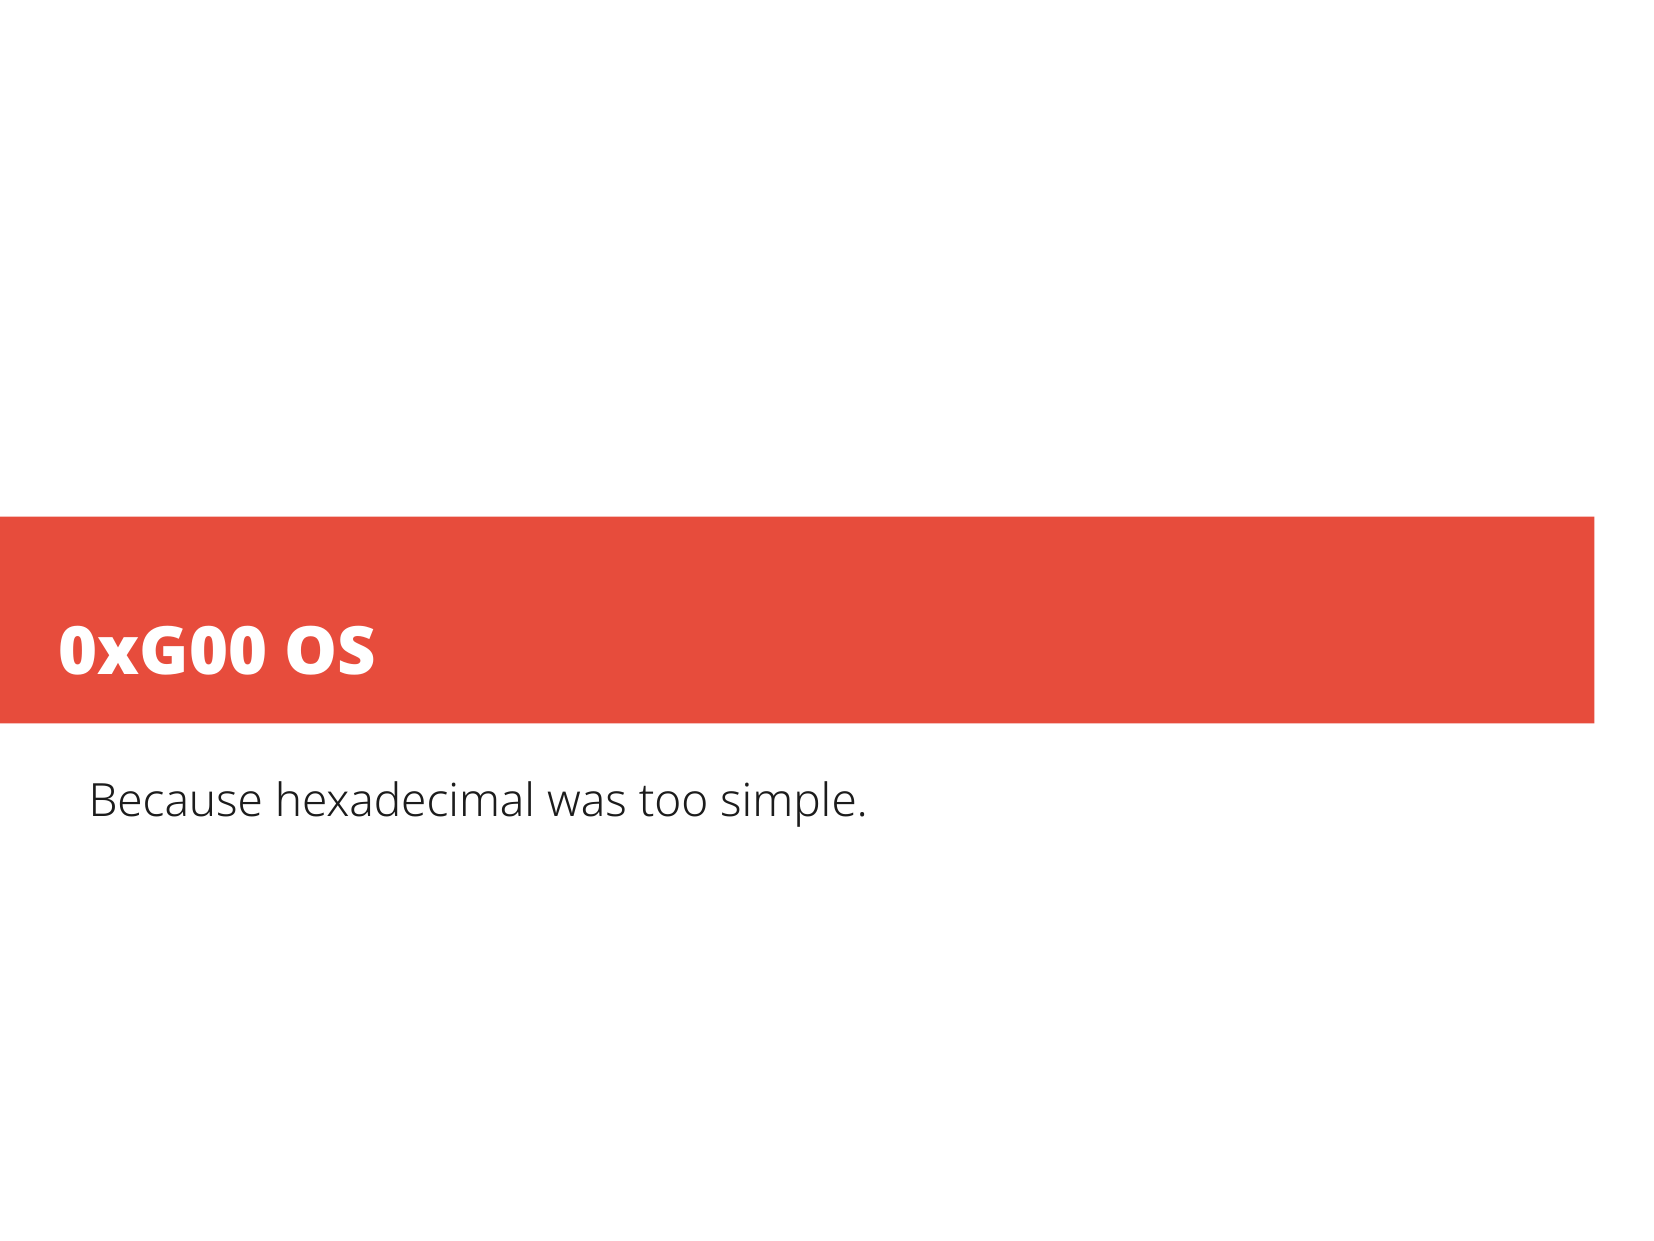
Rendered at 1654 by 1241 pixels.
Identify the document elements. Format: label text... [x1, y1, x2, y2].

subtitle Because hexadecimal was too simple. [88, 767, 1595, 1182]
title 0xG00 OS [59, 546, 1595, 694]
